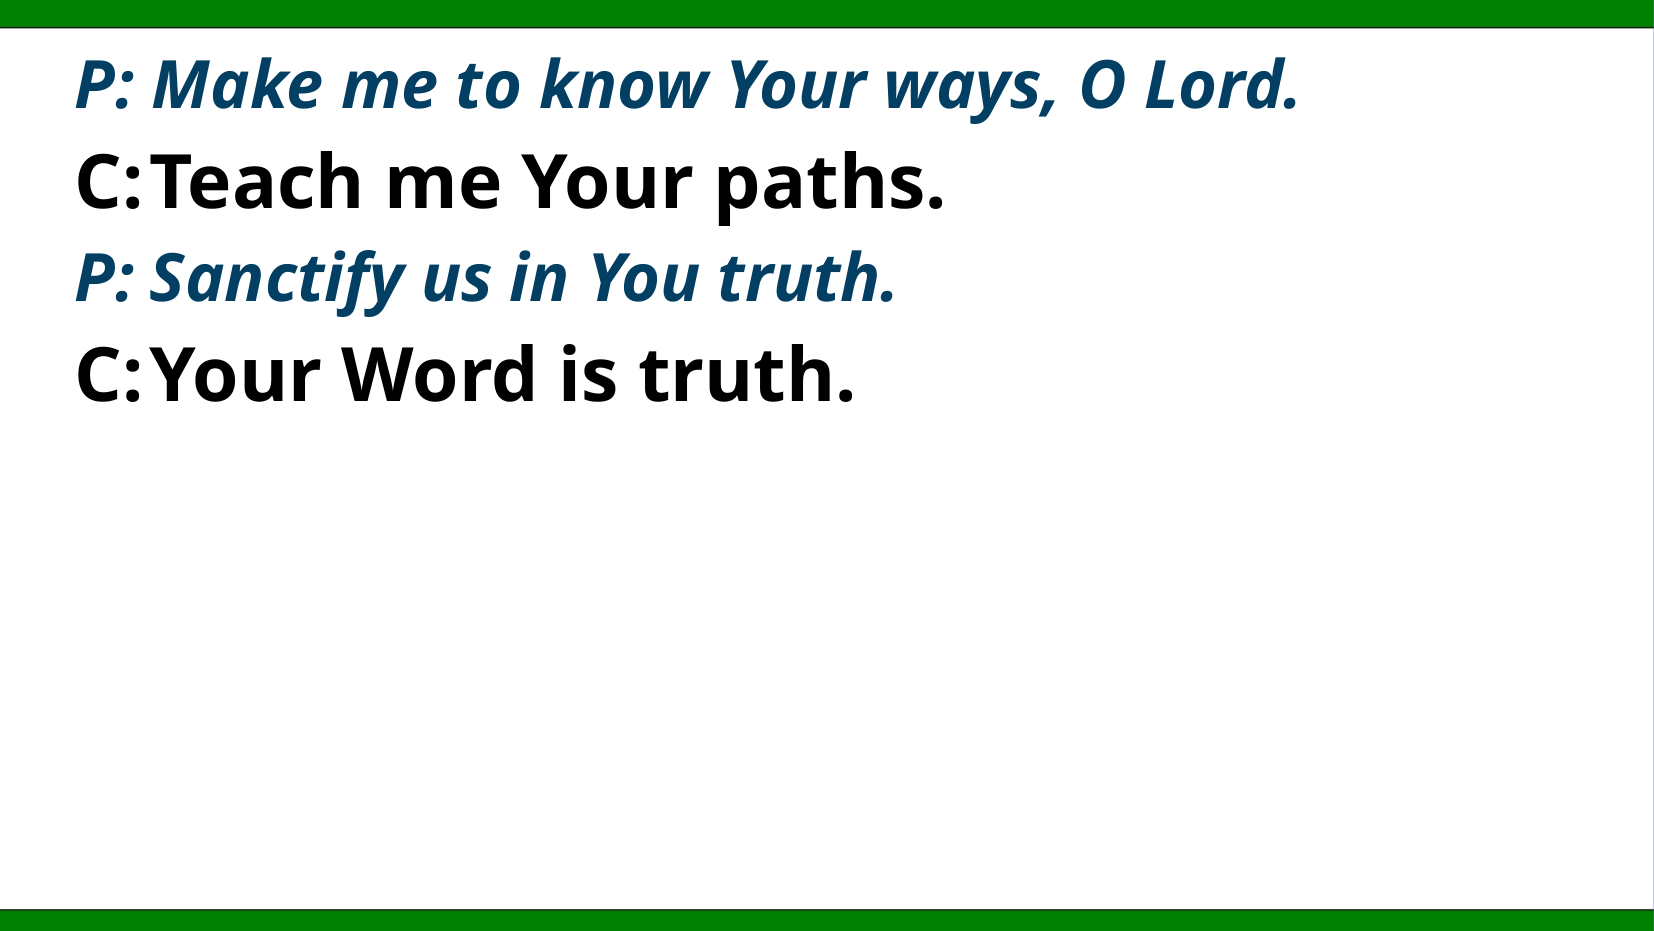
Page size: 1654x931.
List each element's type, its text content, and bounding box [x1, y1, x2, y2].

picture [0, 0, 1654, 931]
text_box P: Make me to know Your ways, O Lord. C: Teach me Your paths. P: Sanctify us in You truth. C: Your Word is truth. [60, 30, 1576, 422]
